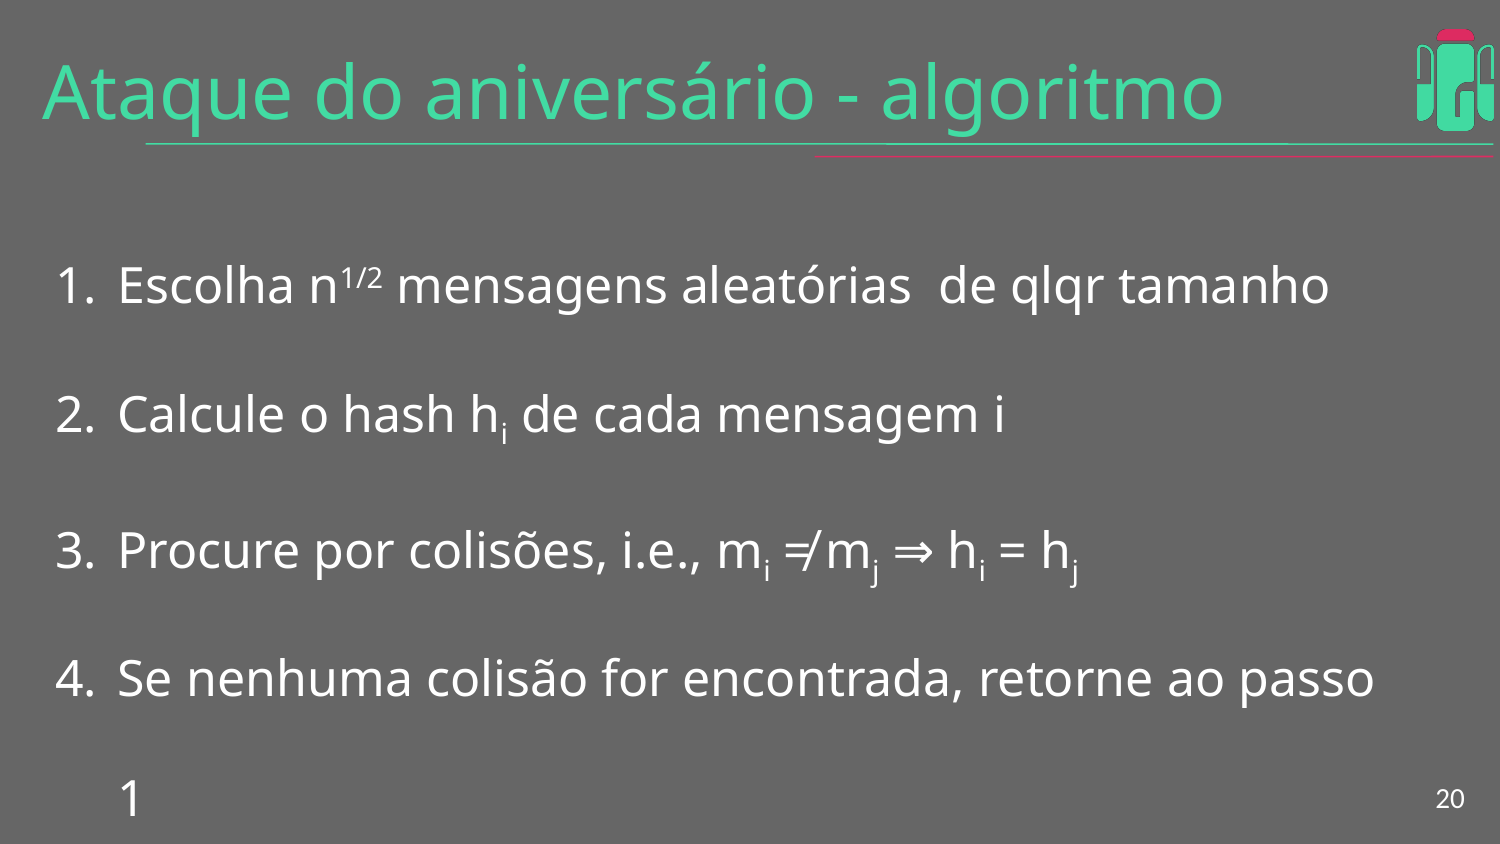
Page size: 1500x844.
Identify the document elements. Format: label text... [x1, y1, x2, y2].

list Escolha n1/2 mensagens aleatórias de qlqr tamanho Calcule o hash hi de cada mensagem i Procure por colisões, i.e., mi ≠ mj ⇒ hi = hj Se nenhuma colisão for encontrada, retorne ao passo 1 [27, 178, 1418, 794]
title Ataque do aniversário - algoritmo [27, 29, 1374, 131]
slide_number <number> [1389, 764, 1480, 830]
picture [1417, 29, 1494, 131]
